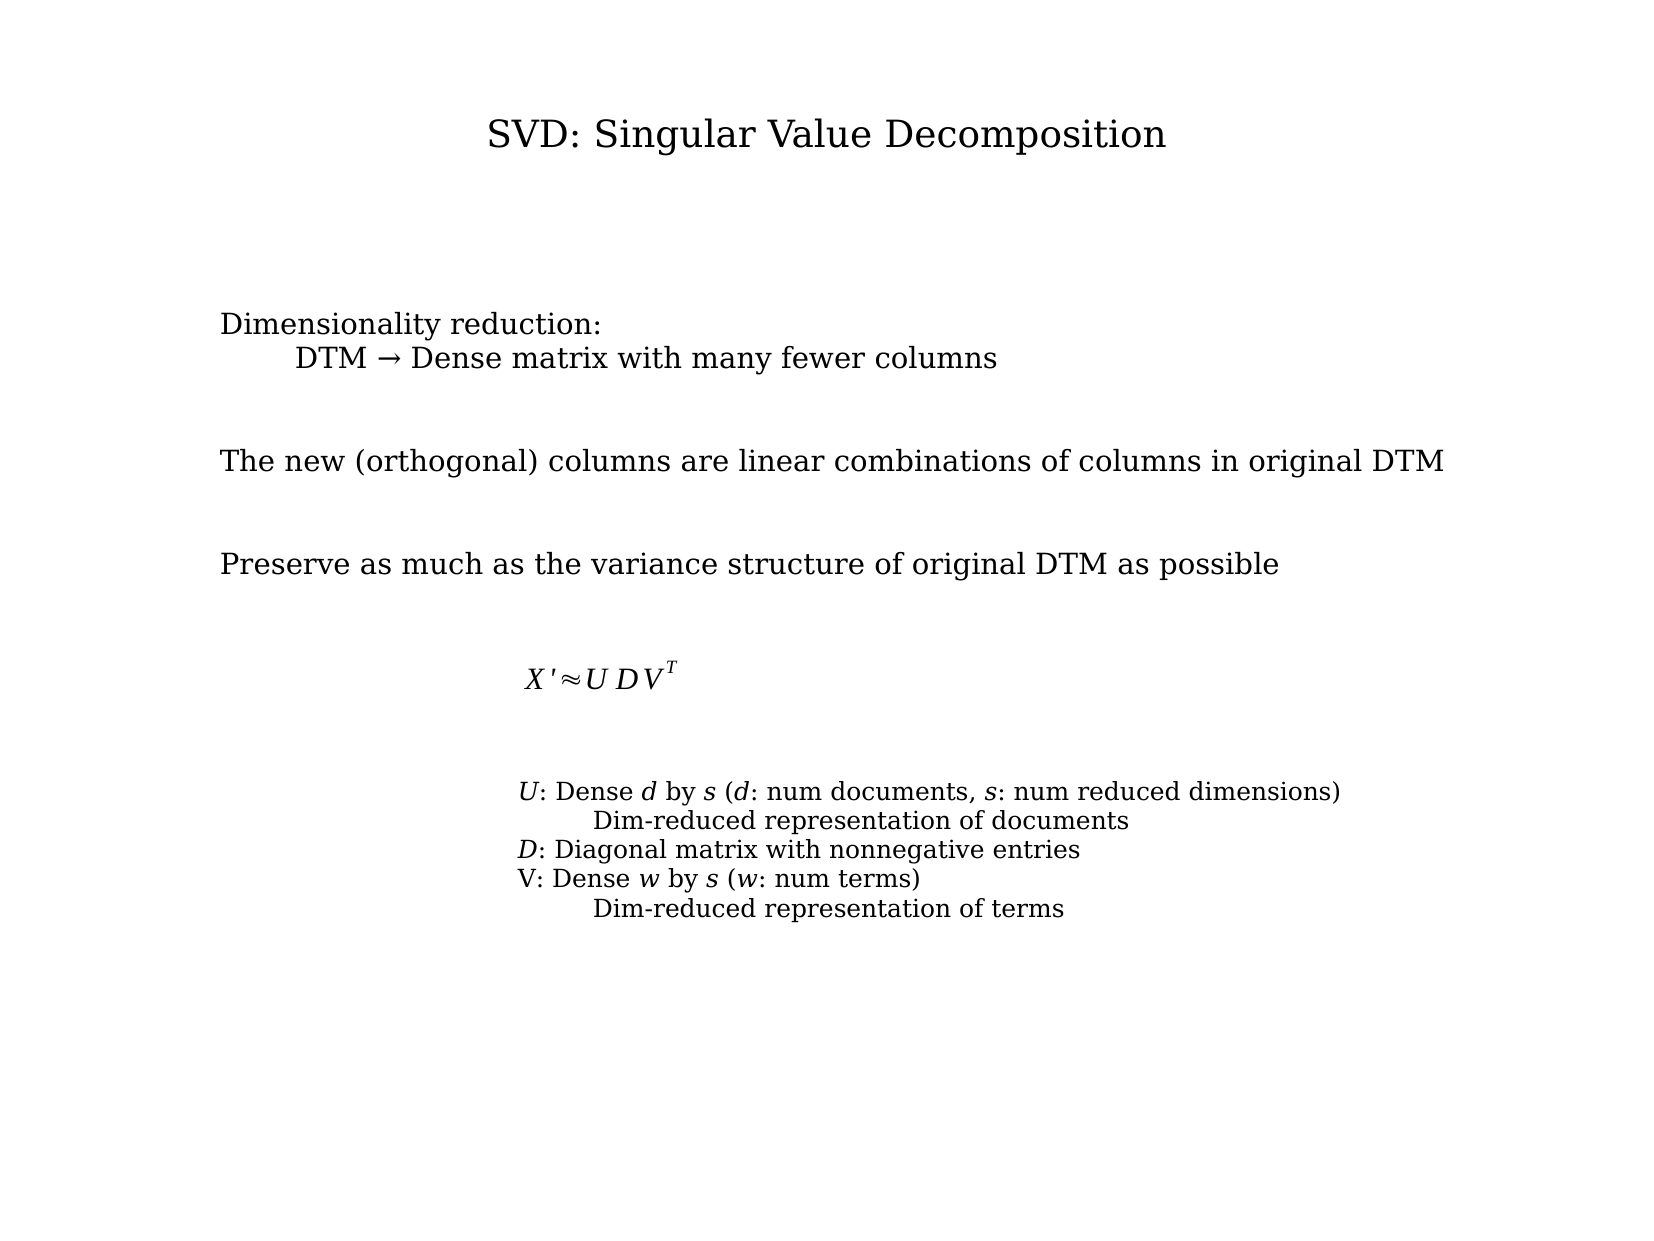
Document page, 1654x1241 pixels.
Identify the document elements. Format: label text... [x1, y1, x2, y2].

chart [515, 656, 685, 696]
text_box SVD: Singular Value Decomposition [471, 105, 1183, 164]
text_box Dimensionality reduction: DTM → Dense matrix with many fewer columns The new (orthogonal) columns are linear combinations of columns in original DTM Preserve as much as the variance structure of original DTM as possible [205, 300, 1461, 589]
text_box U: Dense d by s (d: num documents, s: num reduced dimensions) Dim-reduced representation of documents D: Diagonal matrix with nonnegative entries V: Dense w by s (w: num terms) Dim-reduced representation of terms [503, 769, 1366, 961]
